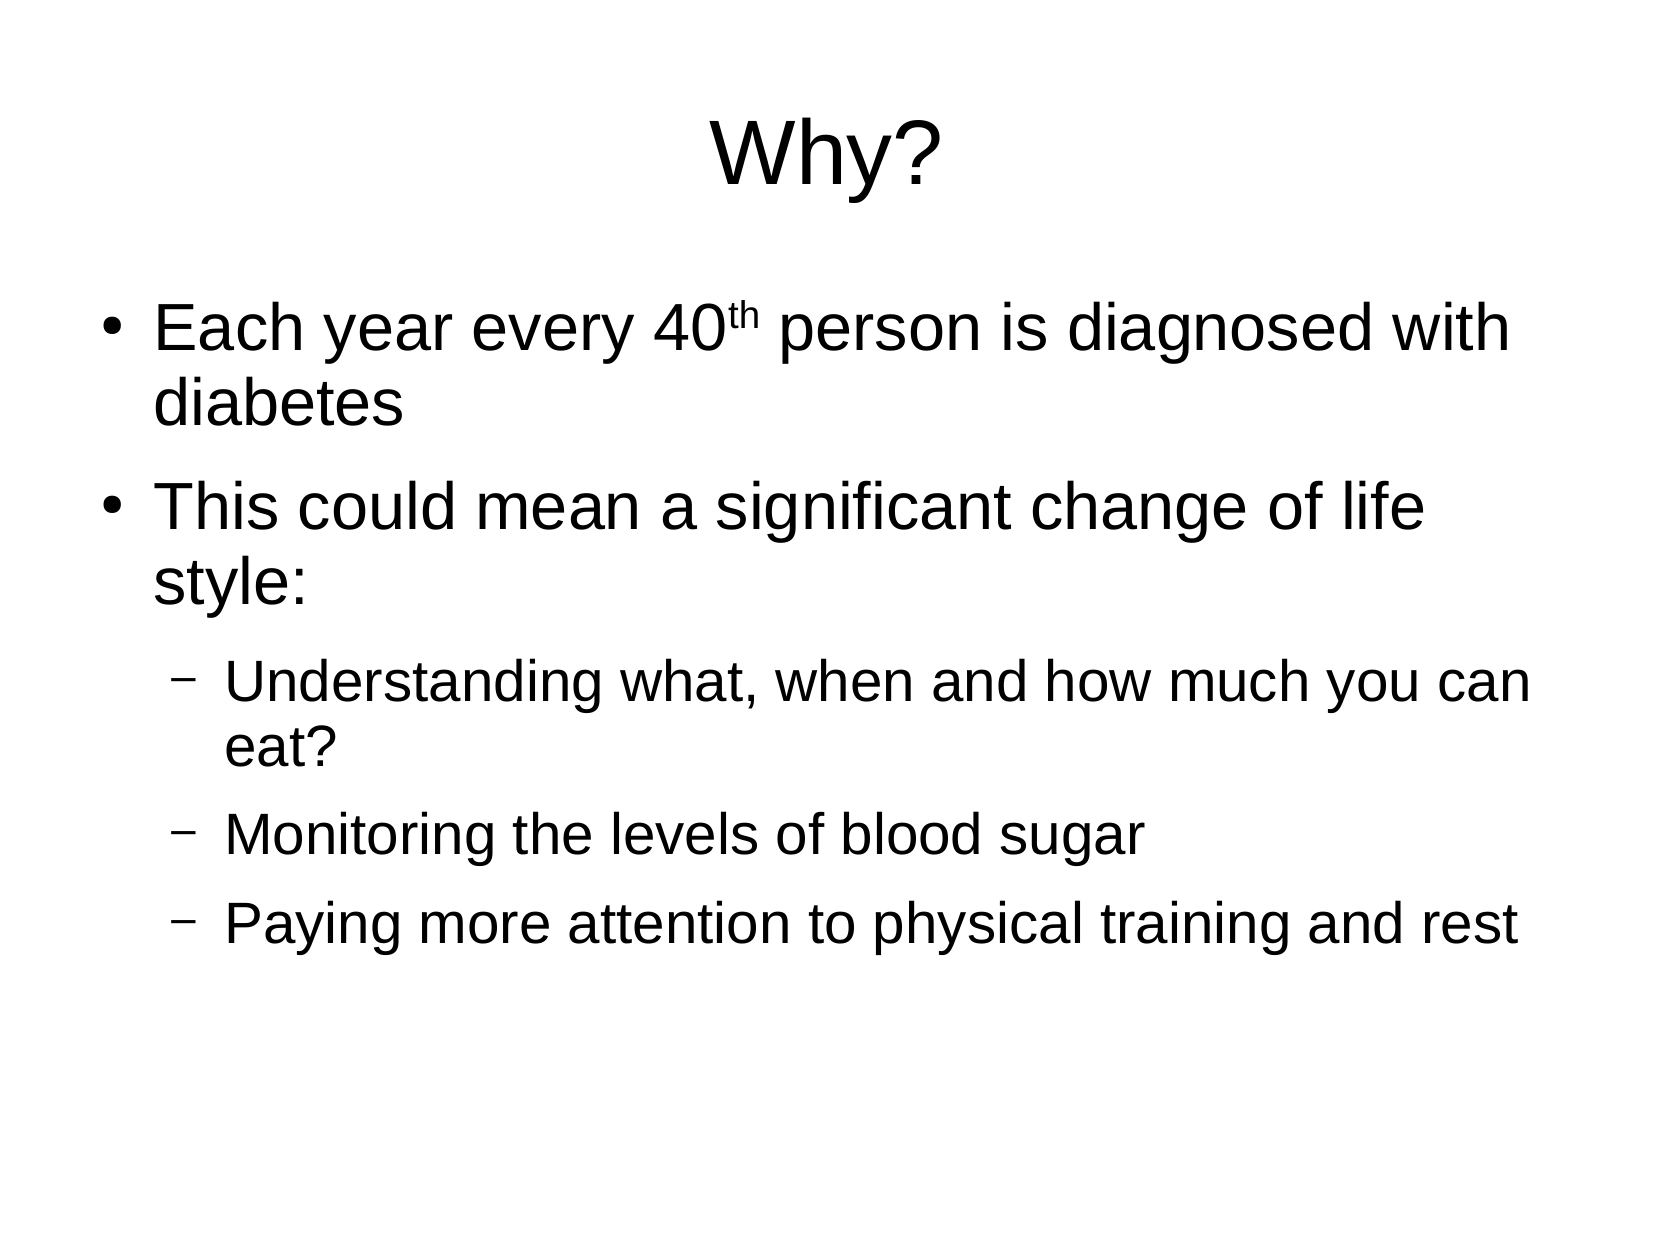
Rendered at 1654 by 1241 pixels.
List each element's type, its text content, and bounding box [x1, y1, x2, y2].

list Each year every 40th person is diagnosed with diabetes This could mean a significant change of life style: Understanding what, when and how much you can eat? Monitoring the levels of blood sugar Paying more attention to physical training and rest [82, 290, 1571, 1010]
title Why? [82, 49, 1571, 257]
